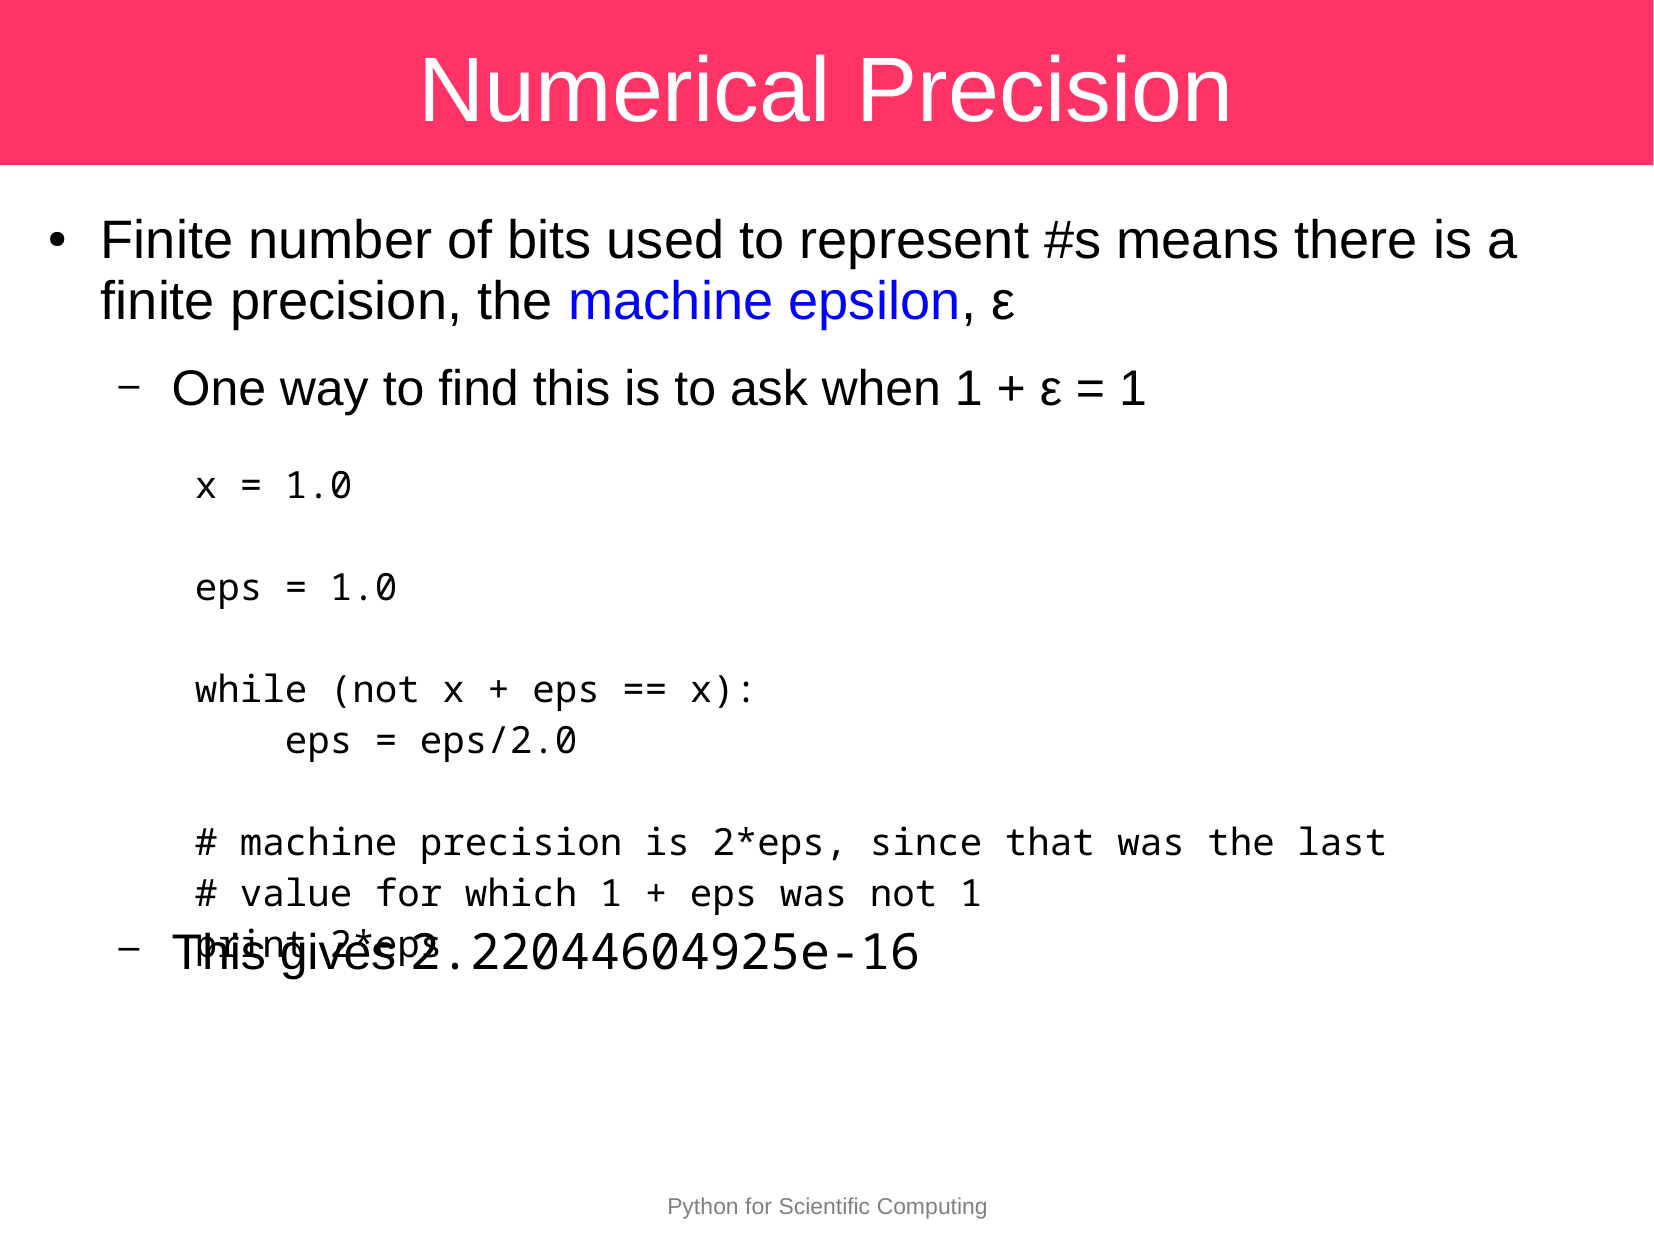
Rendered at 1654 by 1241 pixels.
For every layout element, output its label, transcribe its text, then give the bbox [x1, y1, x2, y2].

text_box x = 1.0 eps = 1.0 while (not x + eps == x): eps = eps/2.0 # machine precision is 2*eps, since that was the last # value for which 1 + eps was not 1 print 2*eps [180, 450, 1576, 950]
title Numerical Precision [82, 31, 1571, 148]
list Finite number of bits used to represent #s means there is a finite precision, the machine epsilon, ε One way to find this is to ask when 1 + ε = 1 This gives 2.22044604925e-16 [30, 210, 1621, 1171]
